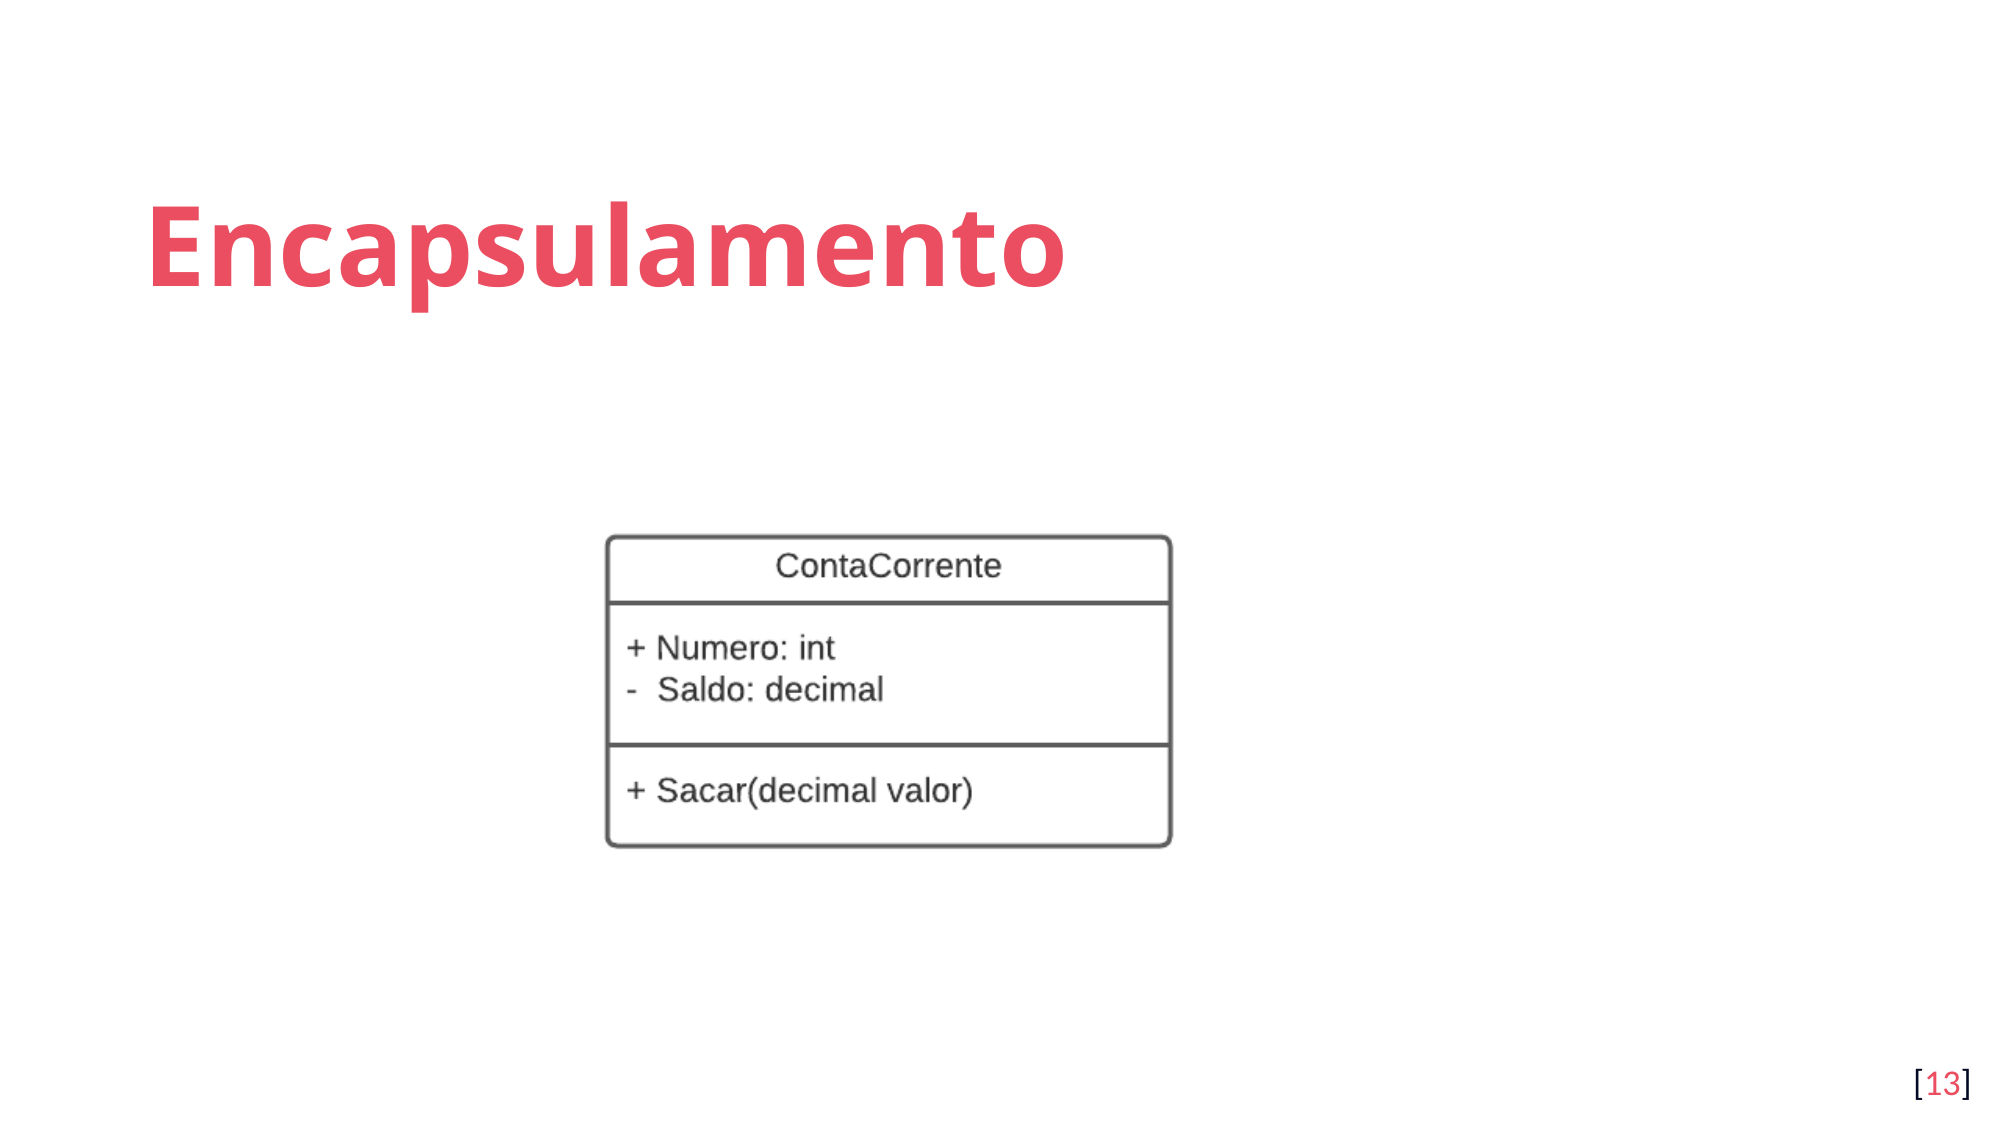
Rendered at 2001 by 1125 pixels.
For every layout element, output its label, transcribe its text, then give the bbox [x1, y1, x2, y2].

slide_number [<number>] [1871, 1038, 1992, 1125]
picture [545, 487, 1233, 896]
text_box Encapsulamento [123, 139, 1878, 324]
